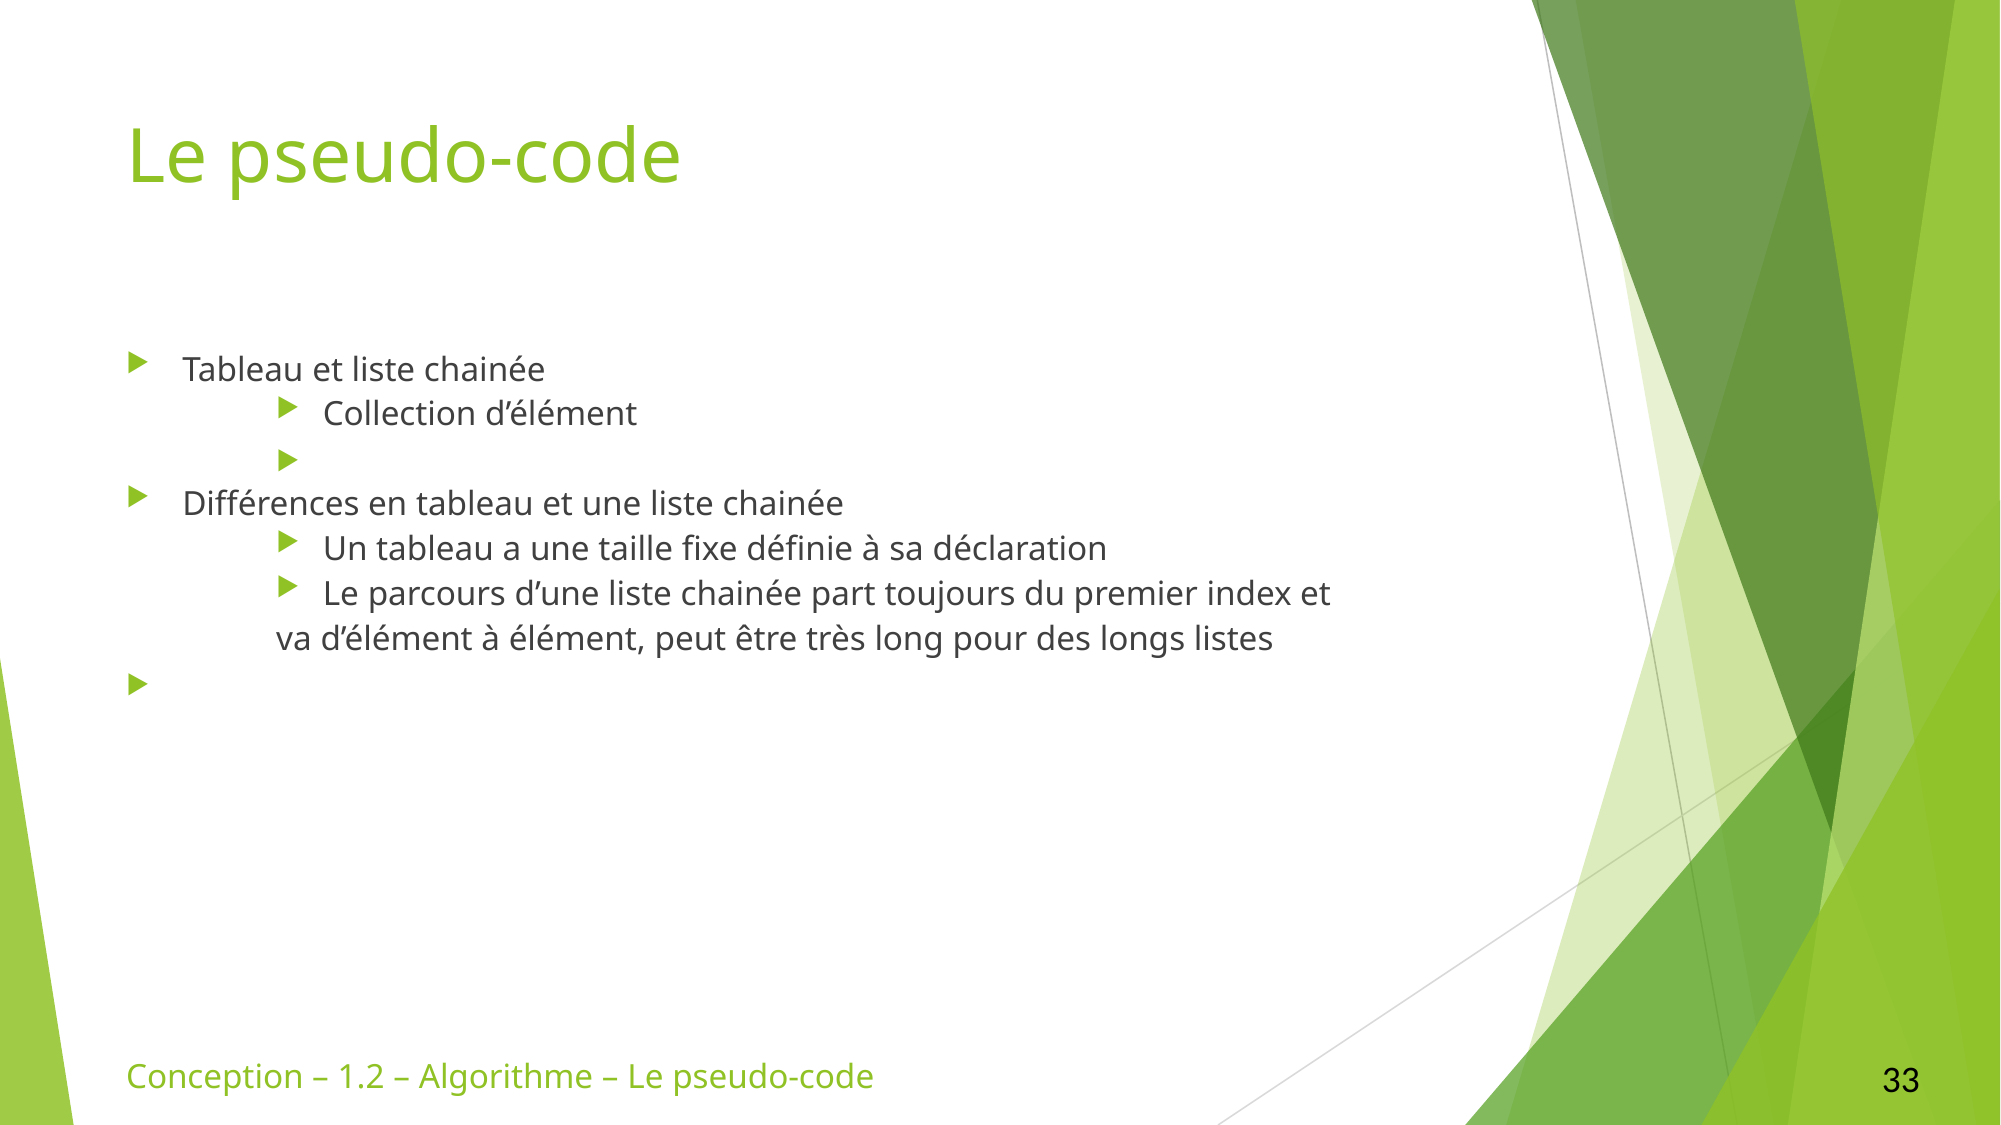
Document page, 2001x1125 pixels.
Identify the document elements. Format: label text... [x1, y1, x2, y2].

title Le pseudo-code [111, 99, 1522, 317]
list Tableau et liste chainée Collection d’élément Différences en tableau et une liste chainée Un tableau a une taille fixe définie à sa déclaration Le parcours d’une liste chainée part toujours du premier index et va d’élément à élément, peut être très long pour des longs listes [111, 354, 1522, 992]
text_box Conception – 1.2 – Algorithme – Le pseudo-code [111, 1047, 1094, 1109]
text_box [1866, 1047, 1979, 1108]
